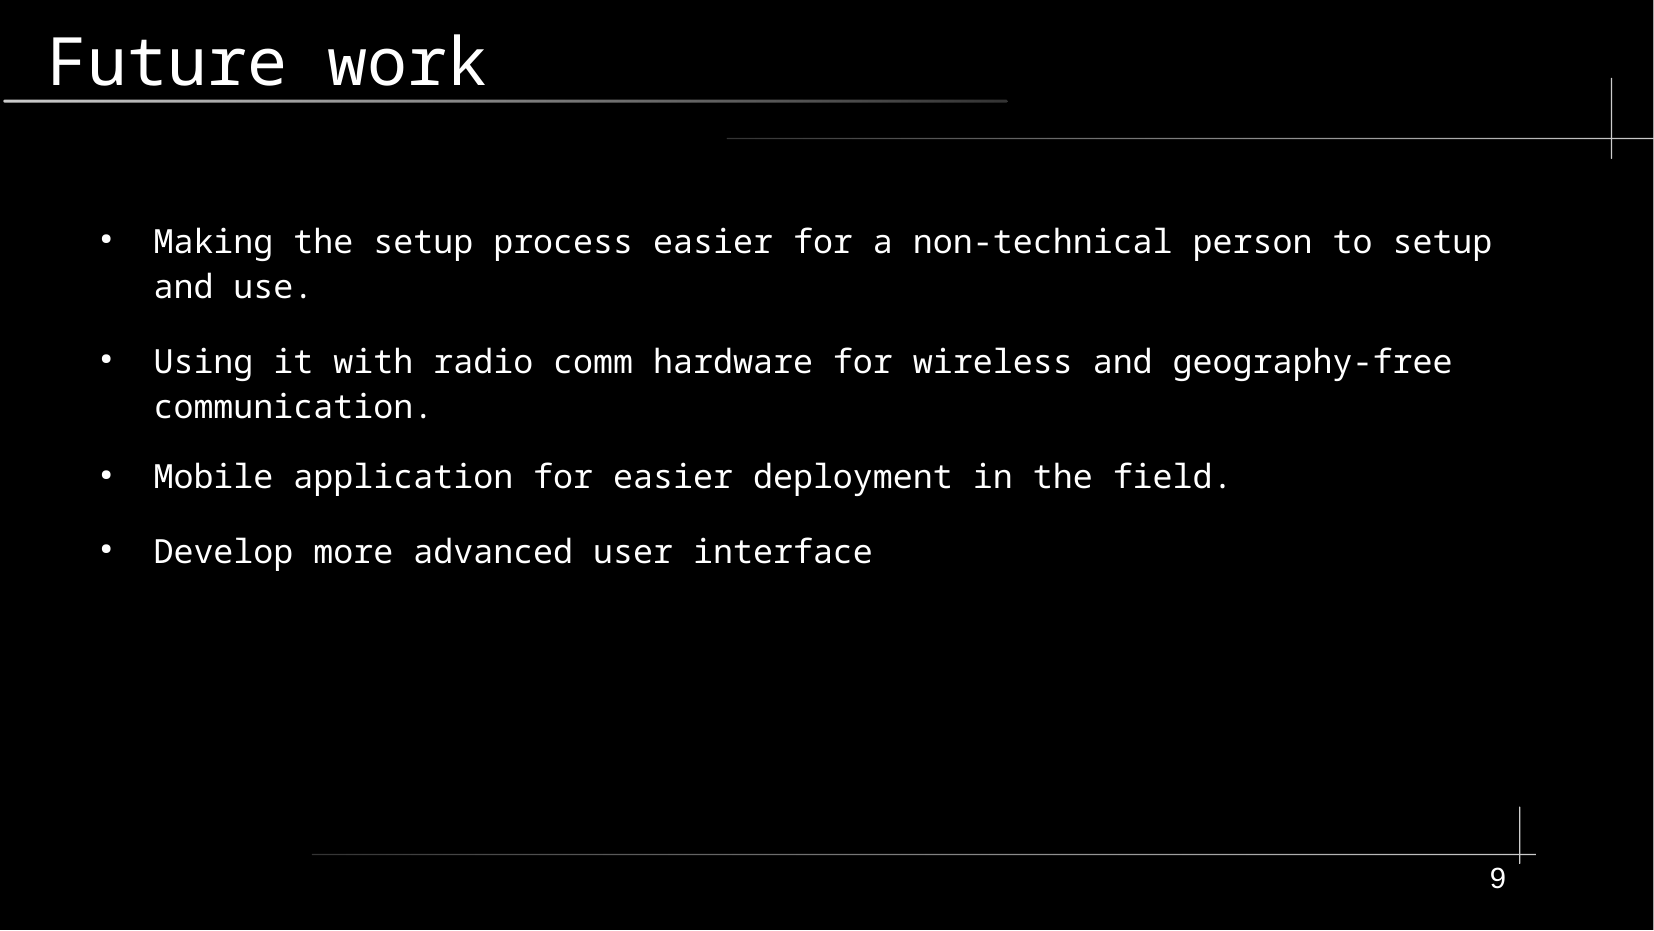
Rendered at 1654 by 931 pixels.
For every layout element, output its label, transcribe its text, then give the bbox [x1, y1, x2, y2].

title Future work [47, 6, 1613, 113]
list Making the setup process easier for a non-technical person to setup and use. Using it with radio comm hardware for wireless and geography-free communication. Mobile application for easier deployment in the field. Develop more advanced user interface [82, 217, 1571, 758]
